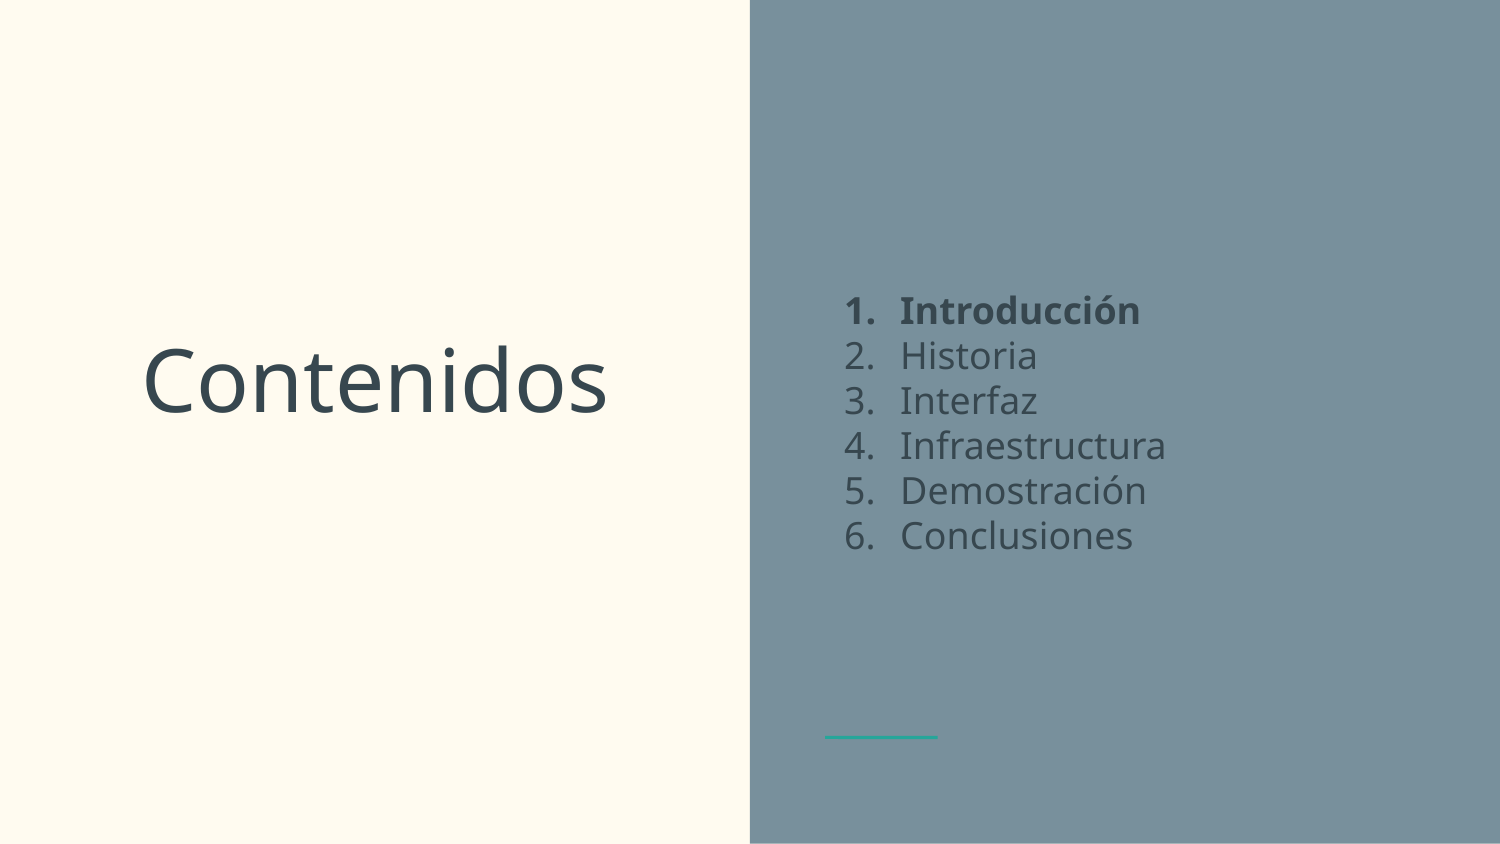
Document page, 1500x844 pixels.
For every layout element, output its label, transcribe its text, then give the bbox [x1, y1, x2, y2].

list Introducción Historia Interfaz Infraestructura Demostración Conclusiones [810, 118, 1440, 725]
title Contenidos [43, 226, 708, 446]
